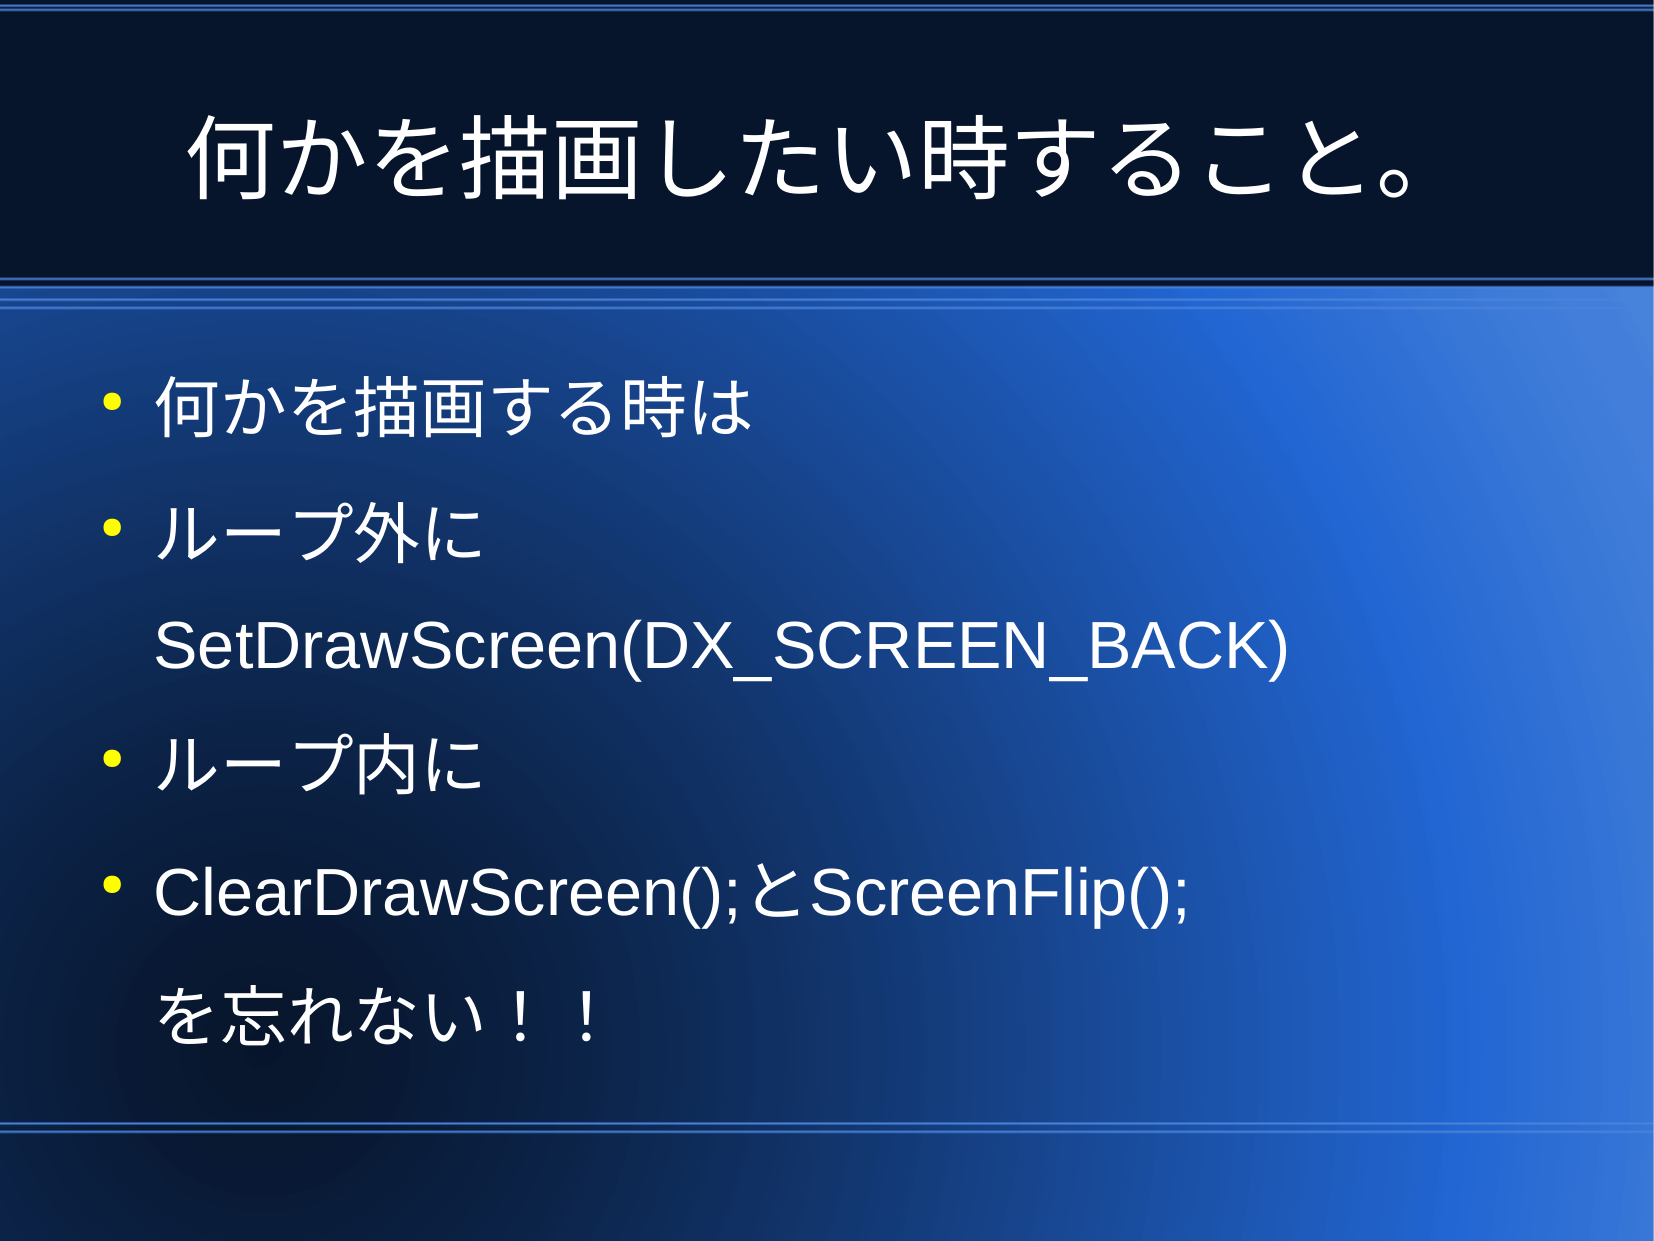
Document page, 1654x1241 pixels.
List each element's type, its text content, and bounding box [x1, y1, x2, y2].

picture [0, 0, 1654, 1241]
title 何かを描画したい時すること。 [82, 49, 1571, 257]
list 何かを描画する時は ループ外に SetDrawScreen(DX_SCREEN_BACK) ループ内に ClearDrawScreen();とScreenFlip(); を忘れない！！ [82, 355, 1571, 1174]
